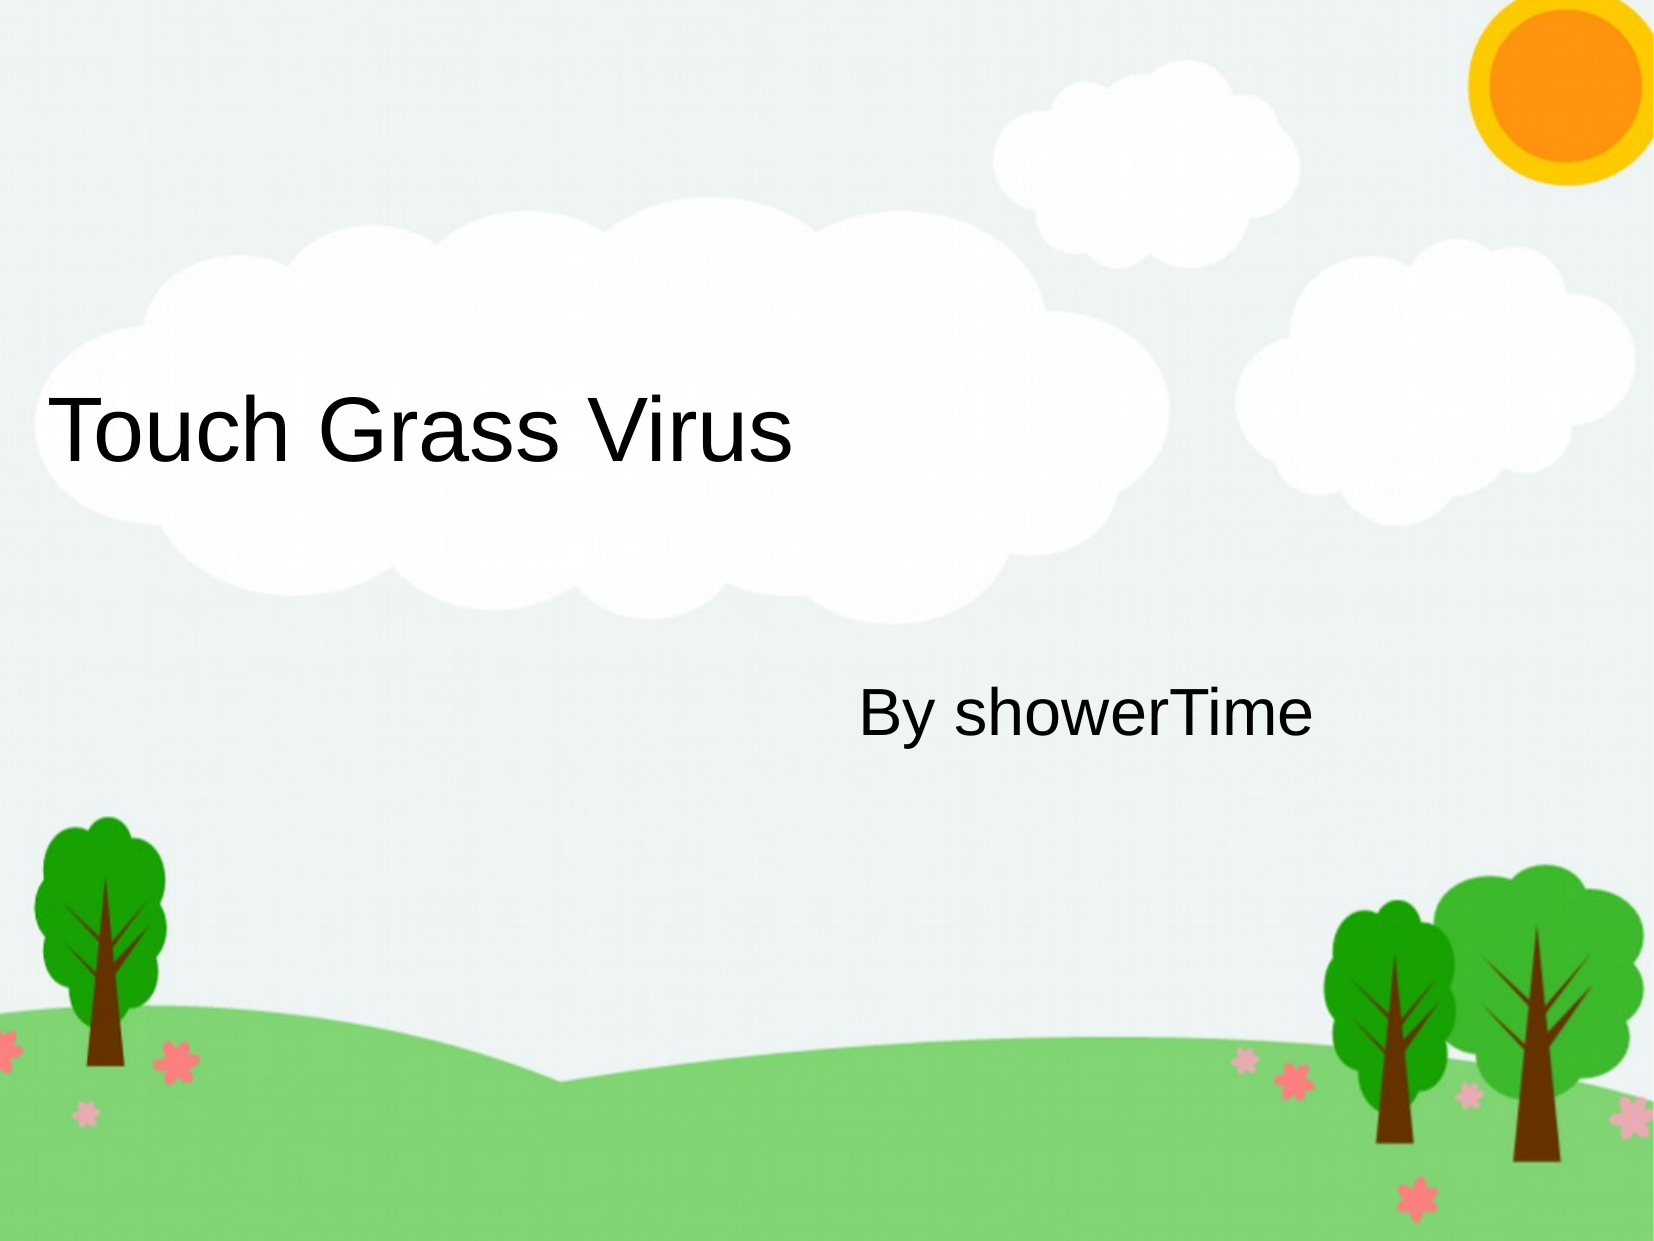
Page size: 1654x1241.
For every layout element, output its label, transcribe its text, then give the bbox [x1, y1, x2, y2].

subtitle By showerTime [661, 632, 1512, 792]
title Touch Grass Virus [47, 283, 1512, 577]
picture [0, 0, 1654, 1241]
